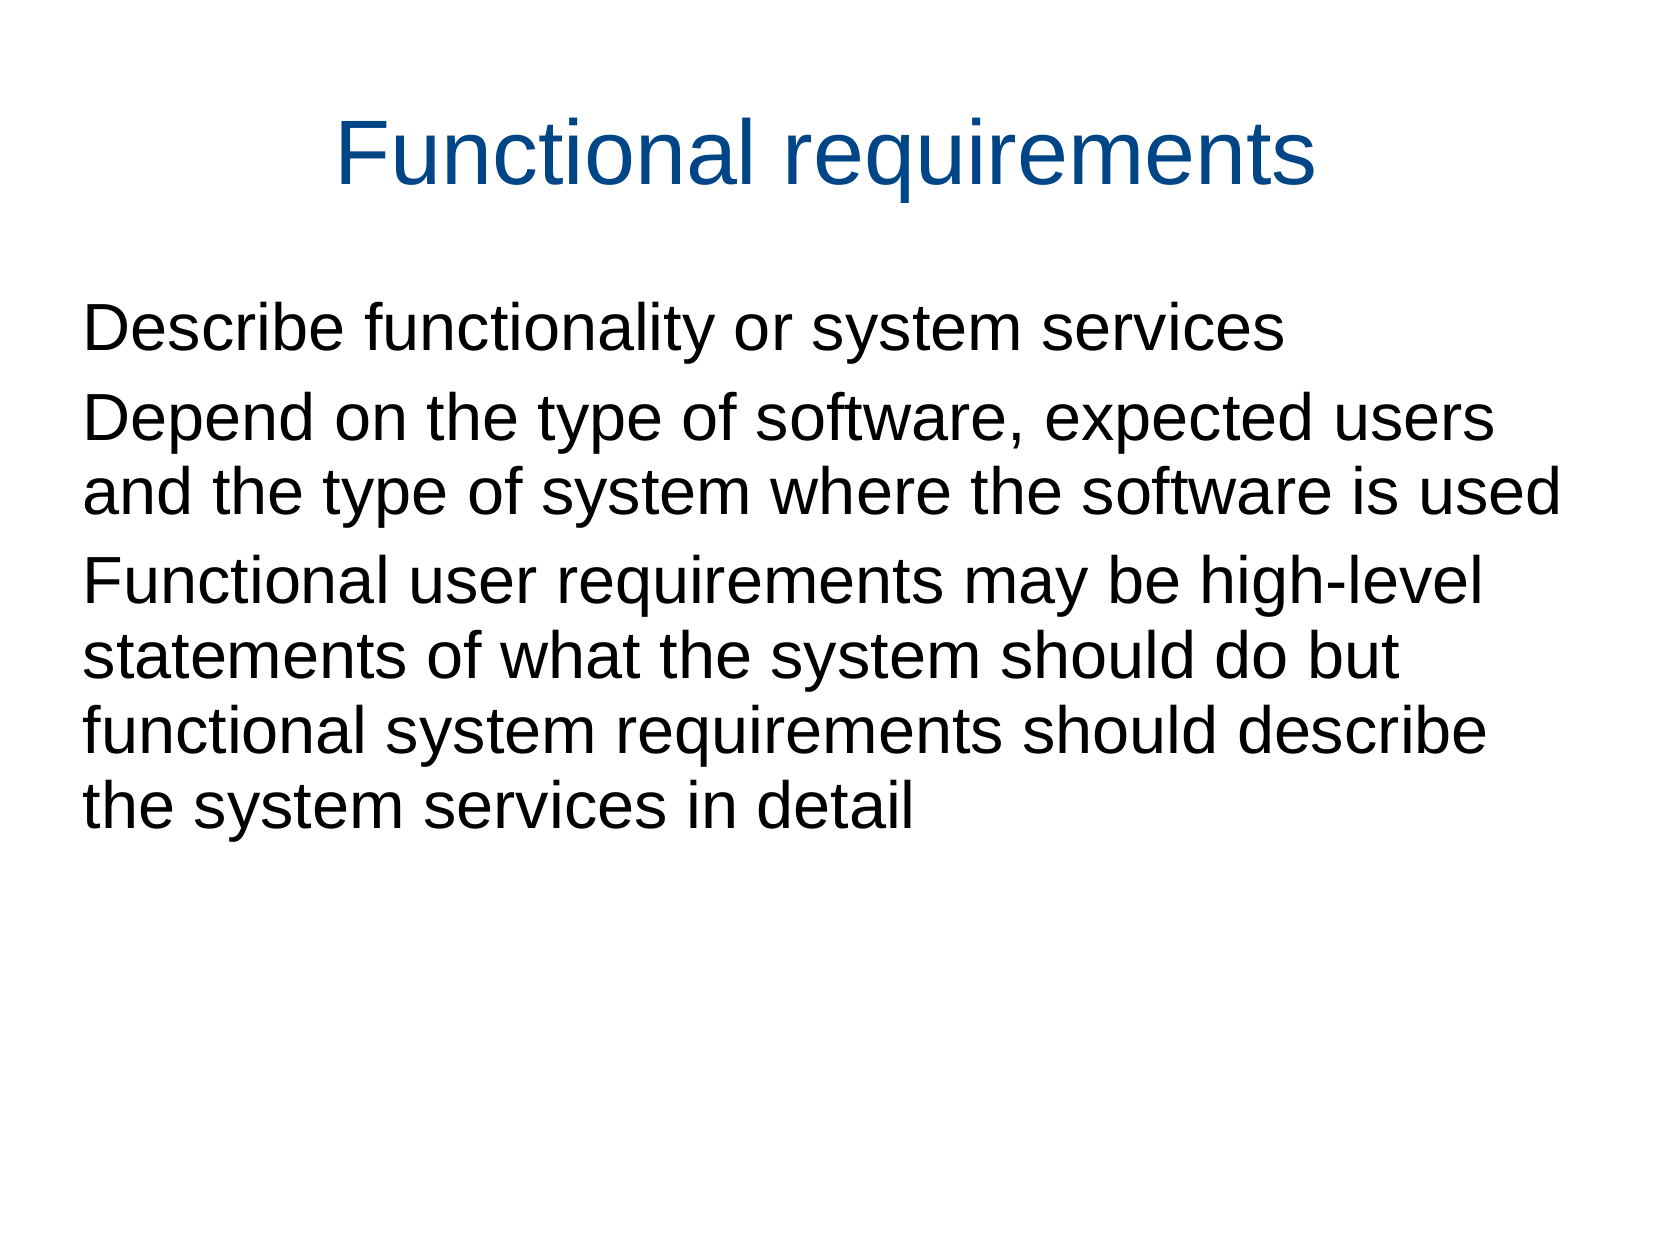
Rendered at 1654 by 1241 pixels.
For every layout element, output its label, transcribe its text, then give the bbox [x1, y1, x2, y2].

list Describe functionality or system services Depend on the type of software, expected users and the type of system where the software is used Functional user requirements may be high-level statements of what the system should do but functional system requirements should describe the system services in detail [82, 290, 1571, 1010]
title Functional requirements [82, 49, 1571, 257]
